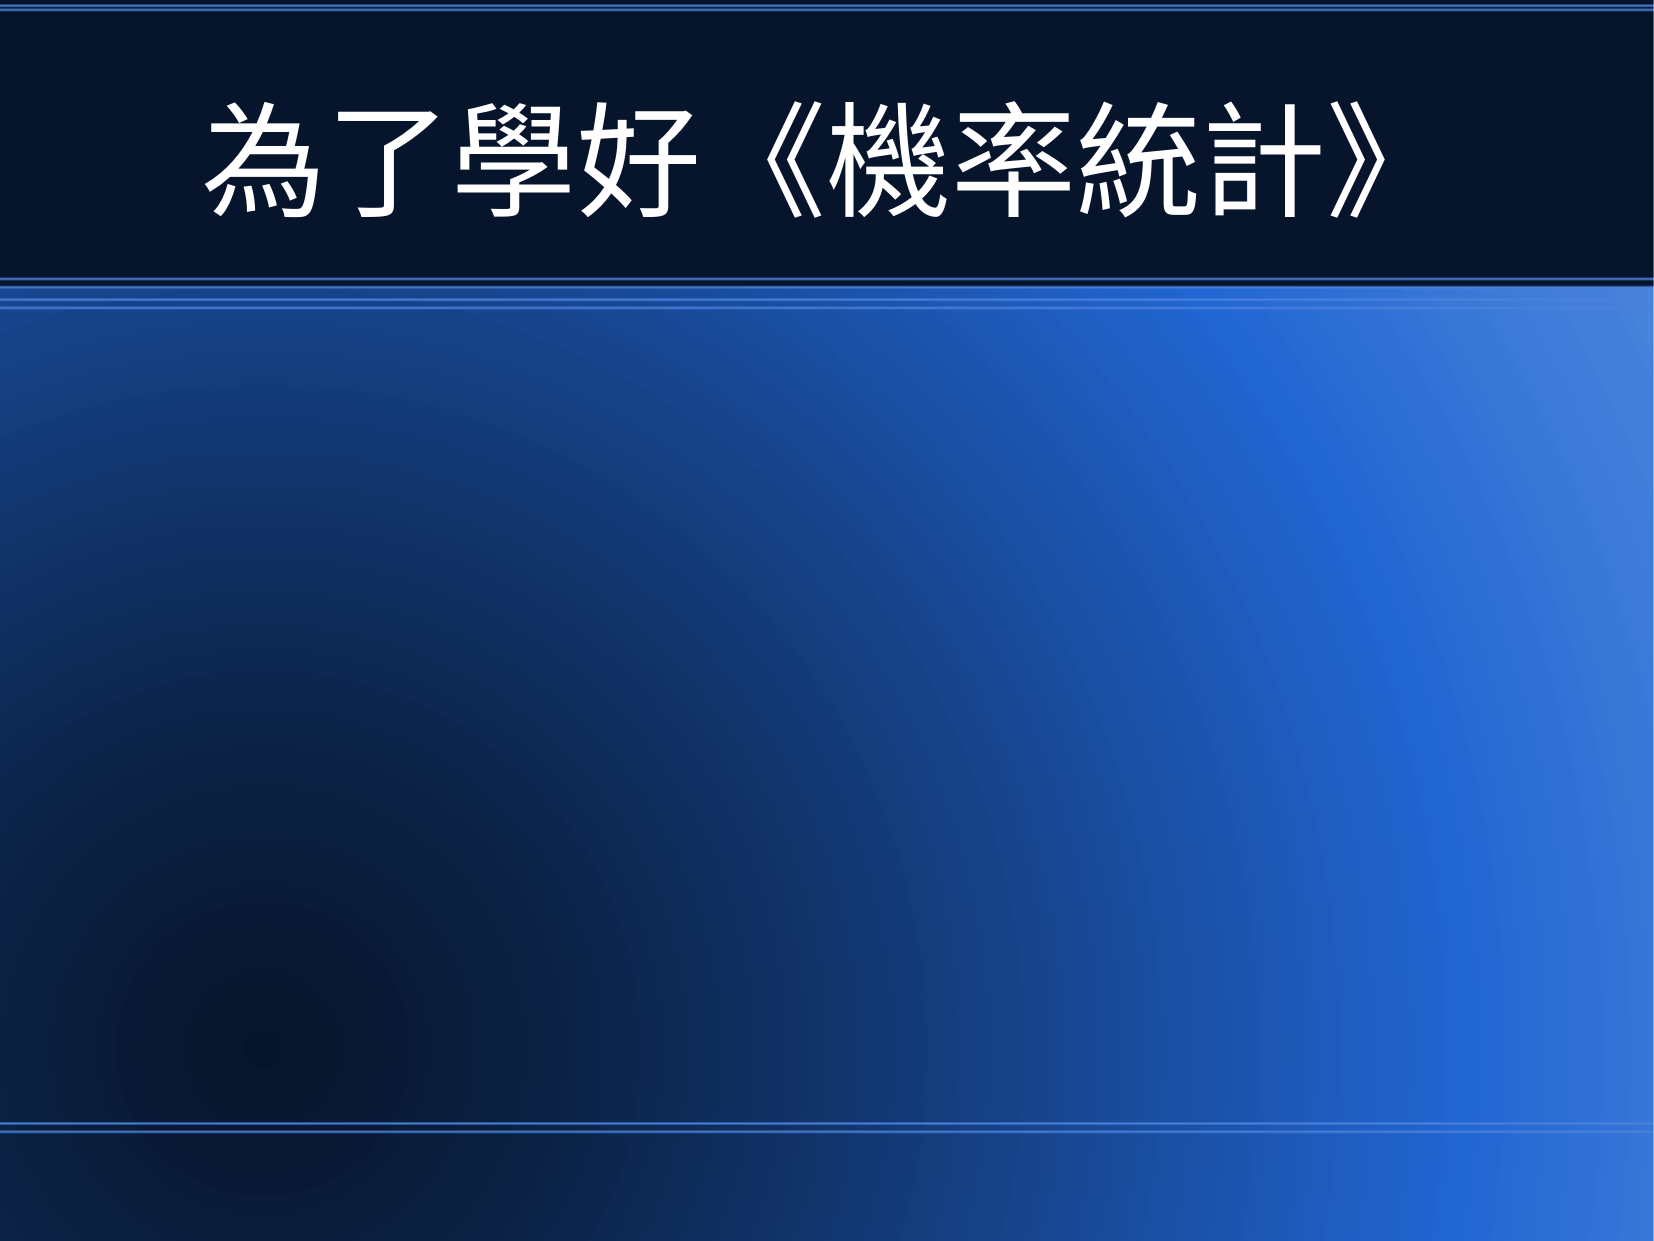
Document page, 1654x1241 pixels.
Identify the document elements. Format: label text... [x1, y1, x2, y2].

title 為了學好《機率統計》 [82, 49, 1571, 257]
picture [0, 0, 1654, 1241]
